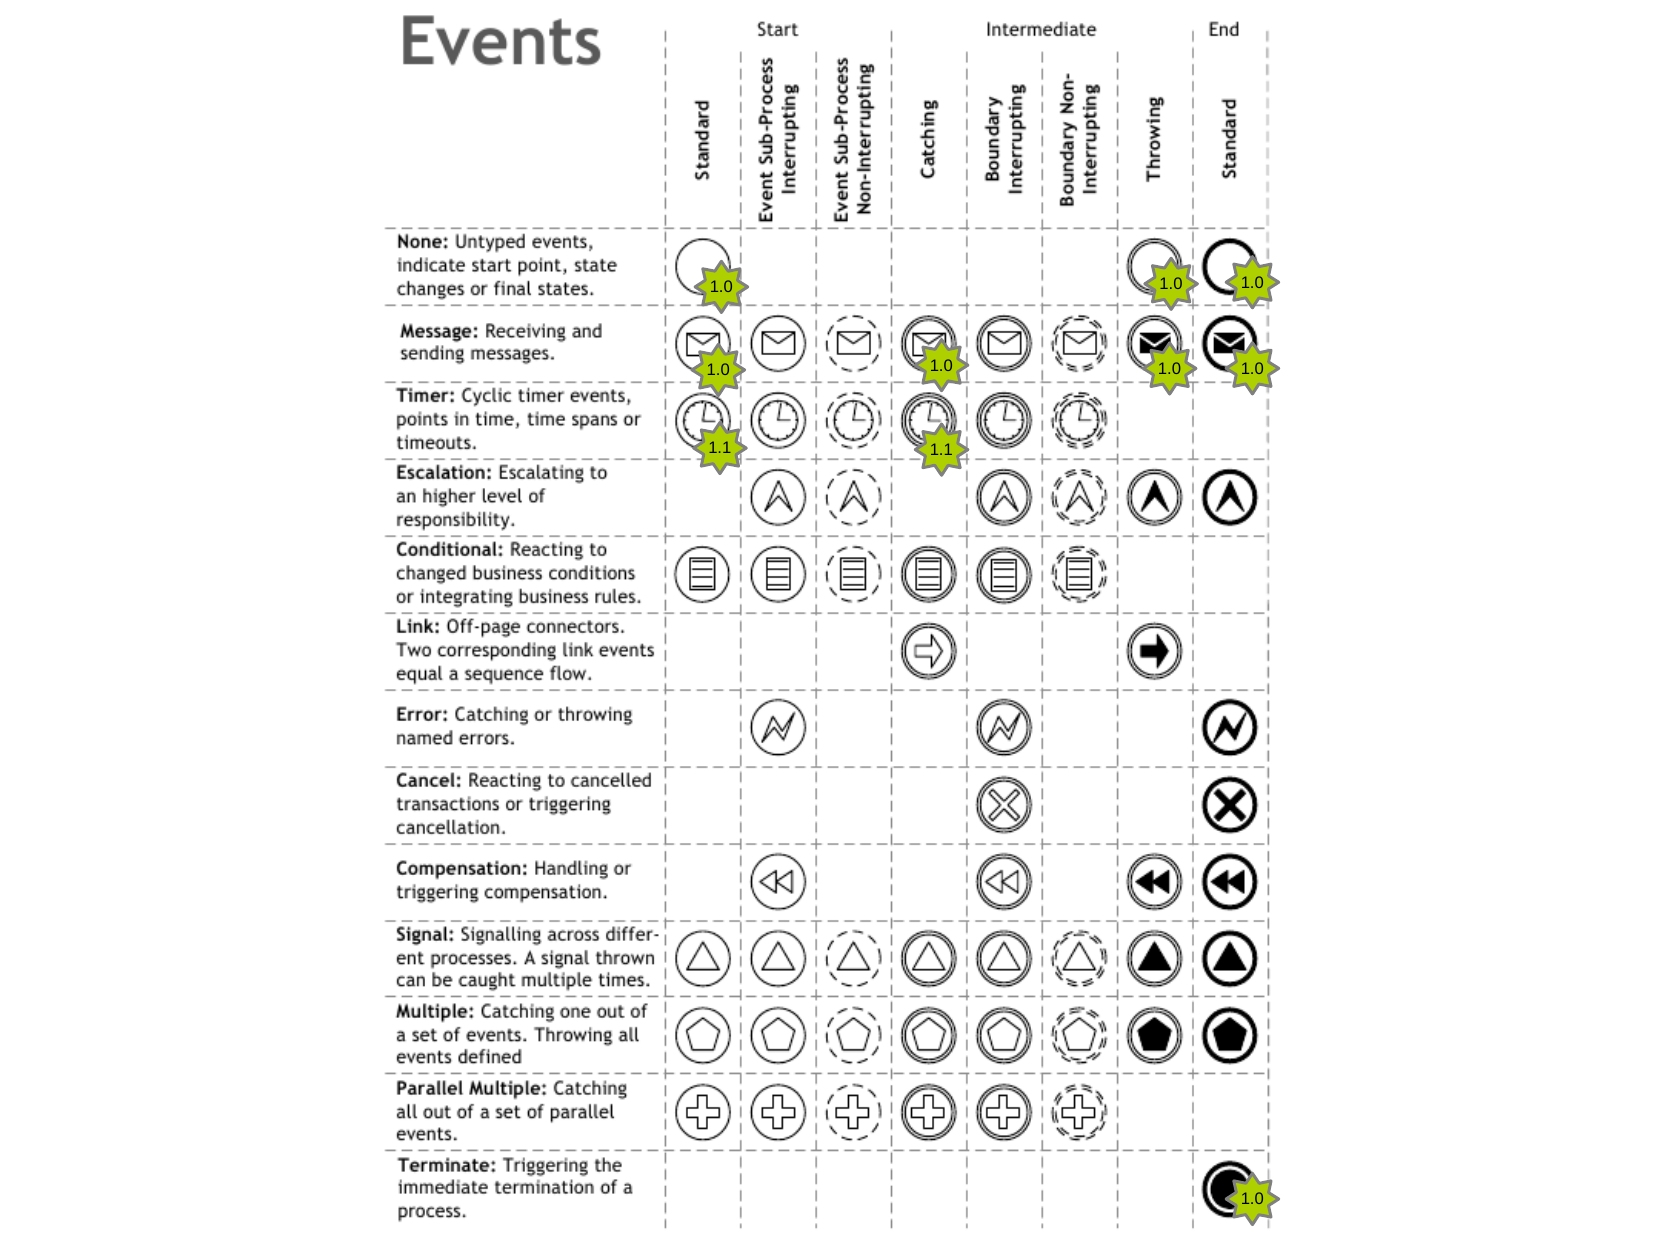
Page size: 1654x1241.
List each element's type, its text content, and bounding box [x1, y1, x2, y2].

text_box 1.1 [693, 422, 747, 474]
text_box 1.0 [915, 339, 968, 391]
text_box 1.0 [1226, 256, 1279, 308]
text_box 1.0 [1144, 258, 1198, 310]
picture [365, 0, 1294, 1241]
text_box 1.0 [1226, 1173, 1279, 1225]
text_box 1.0 [1226, 342, 1279, 394]
text_box 1.0 [692, 344, 745, 396]
text_box 1.0 [695, 261, 748, 313]
text_box 1.0 [1143, 342, 1196, 395]
text_box 1.1 [915, 424, 968, 476]
